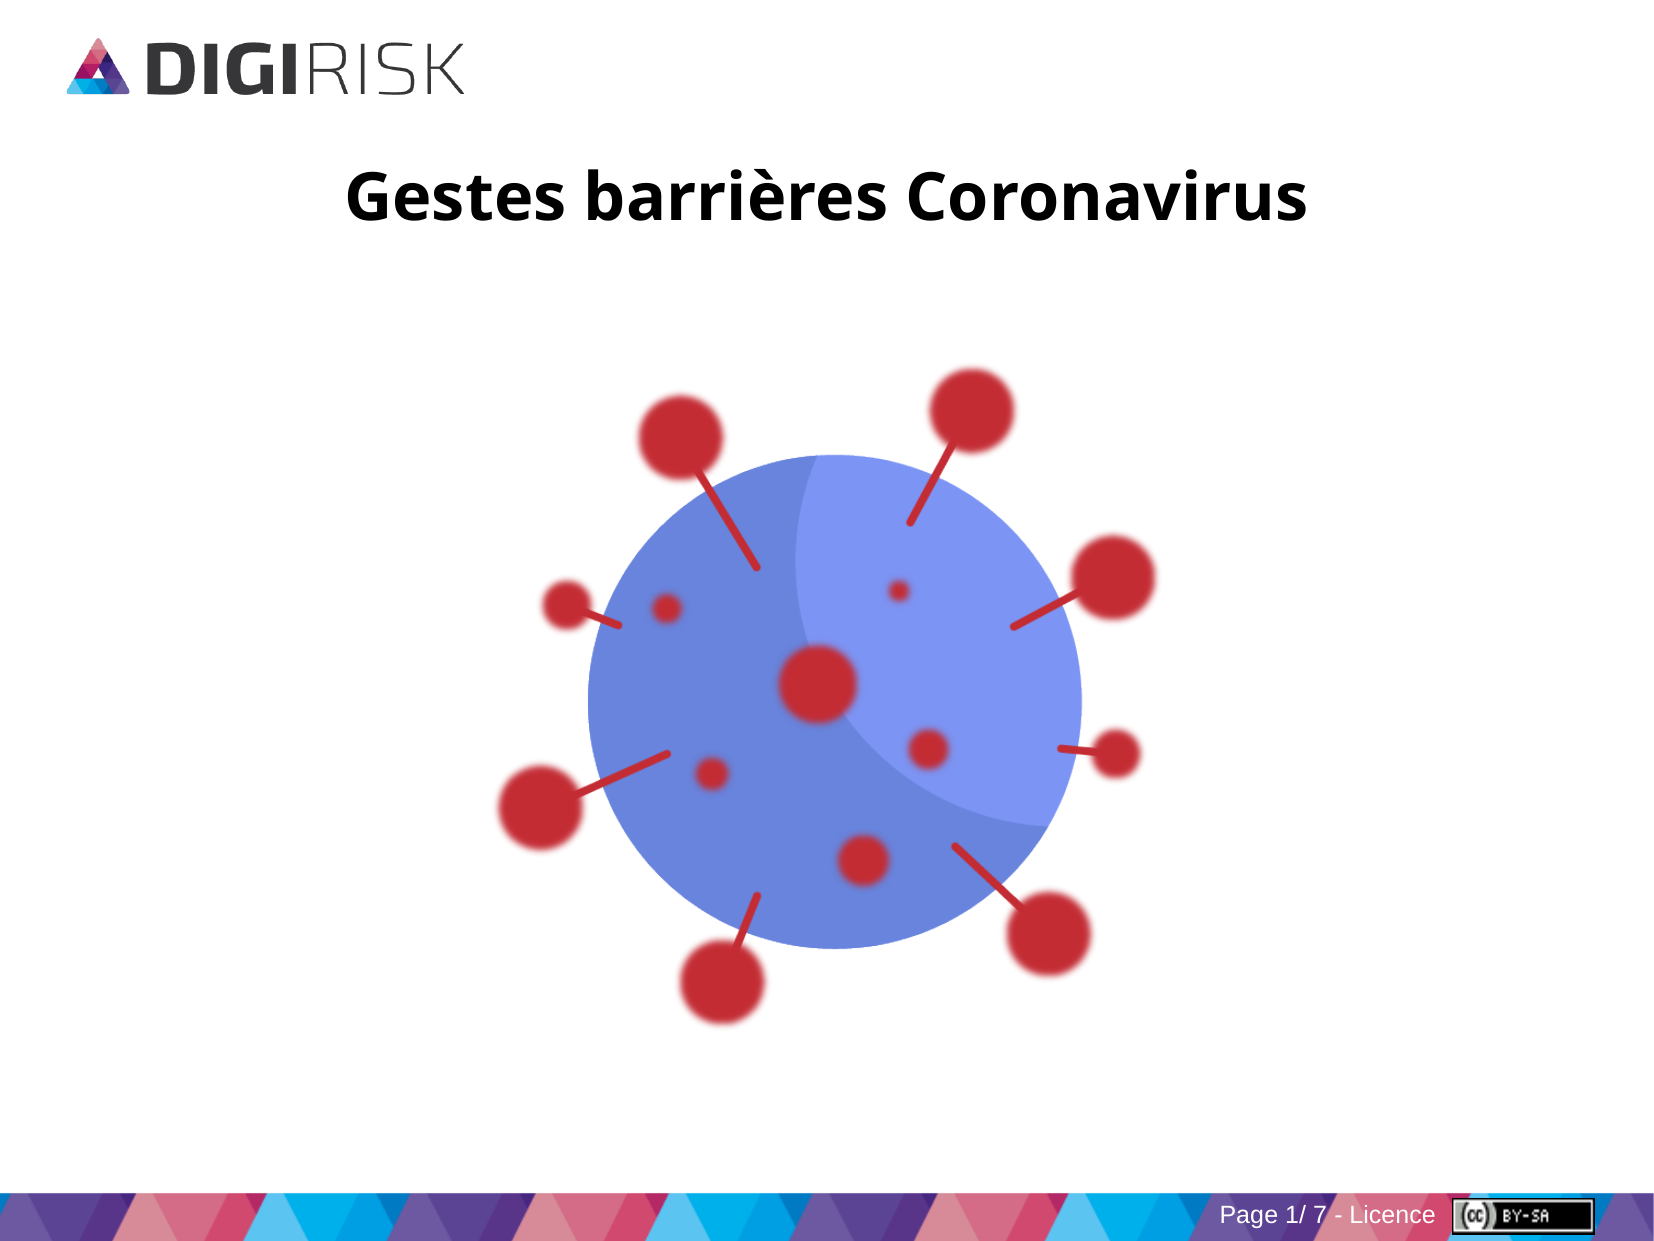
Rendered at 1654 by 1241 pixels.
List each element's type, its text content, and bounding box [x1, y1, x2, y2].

title Gestes barrières Coronavirus [64, 153, 1589, 236]
picture [0, 1175, 1654, 1241]
picture [459, 330, 1194, 1063]
picture [64, 35, 464, 95]
